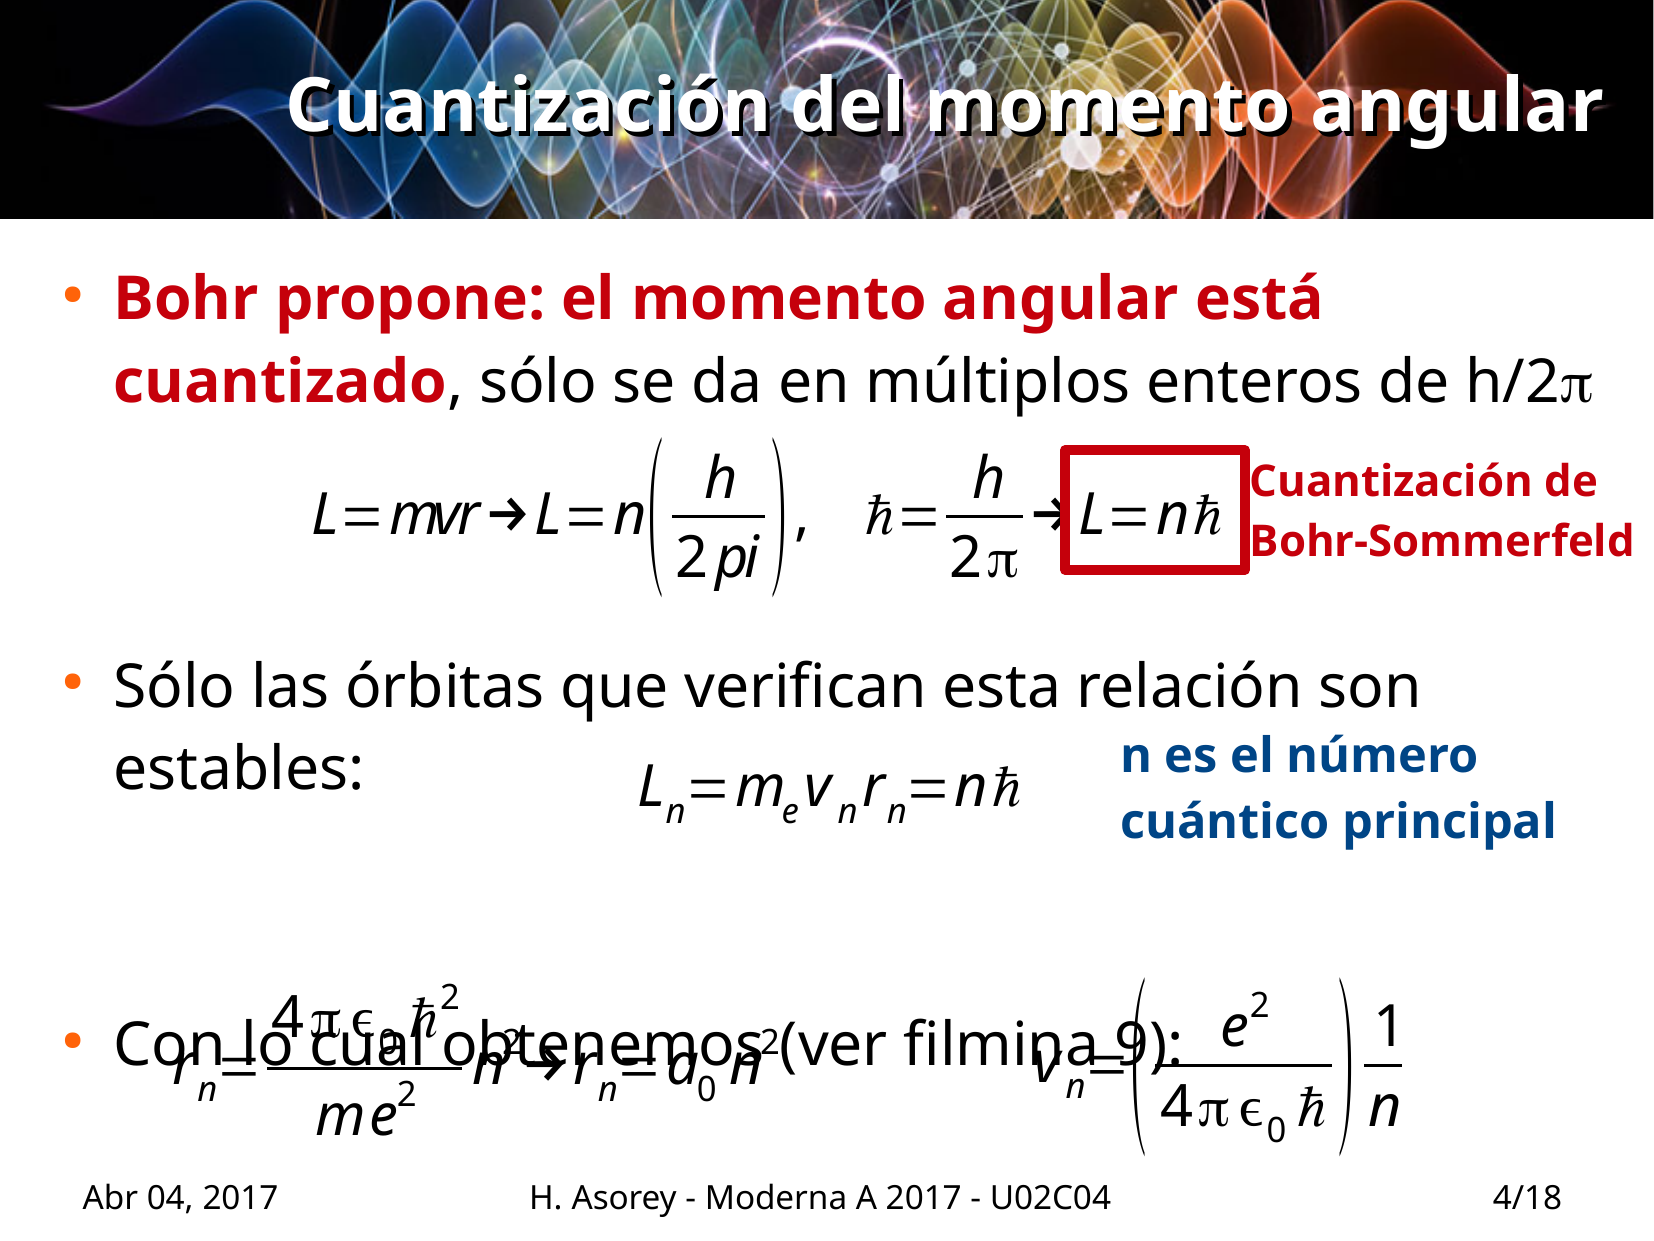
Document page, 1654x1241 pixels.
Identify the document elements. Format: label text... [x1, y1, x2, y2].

list Bohr propone: el momento angular está cuantizado, sólo se da en múltiplos enteros de h/2p Sólo las órbitas que verifican esta relación son estables: Con lo cual obtenemos (ver filmina 9): [45, 255, 1606, 1156]
chart [1026, 975, 1411, 1160]
chart [630, 750, 1029, 832]
picture [0, 0, 1654, 219]
text_box Cuantización de Bohr-Sommerfeld [1200, 450, 1651, 572]
text_box n es el número cuántico principal [1065, 720, 1561, 871]
chart [1070, 455, 1200, 565]
chart [165, 975, 784, 1151]
chart [304, 434, 1231, 601]
title Cuantización del momento angular [45, 15, 1606, 191]
